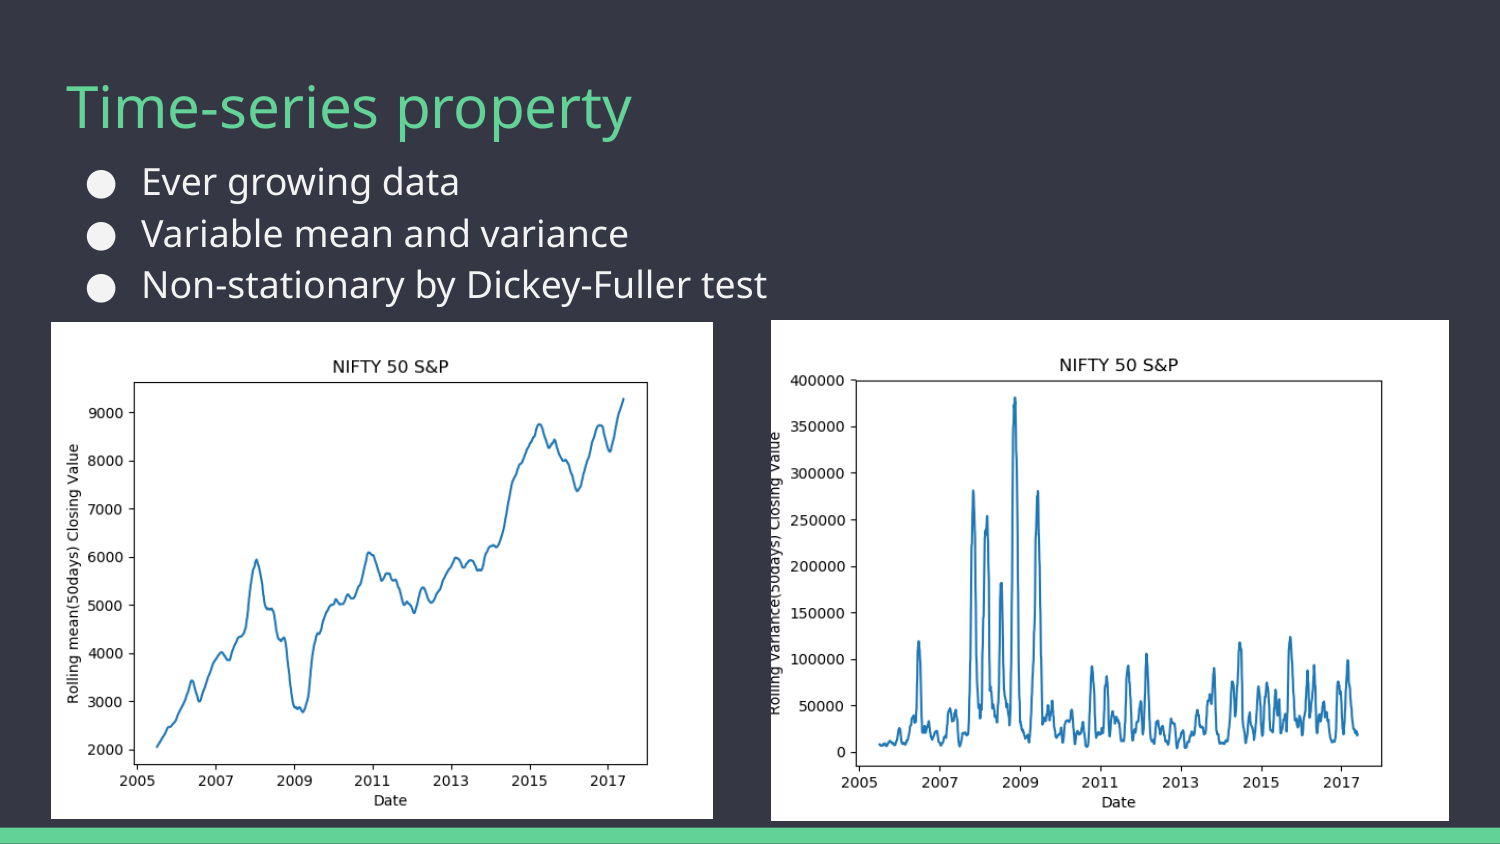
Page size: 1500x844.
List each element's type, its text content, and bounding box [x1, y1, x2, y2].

title Time-series property [51, 55, 1449, 136]
picture [51, 322, 713, 819]
list Ever growing data Variable mean and variance Non-stationary by Dickey-Fuller test [51, 136, 1449, 750]
picture [771, 320, 1449, 821]
